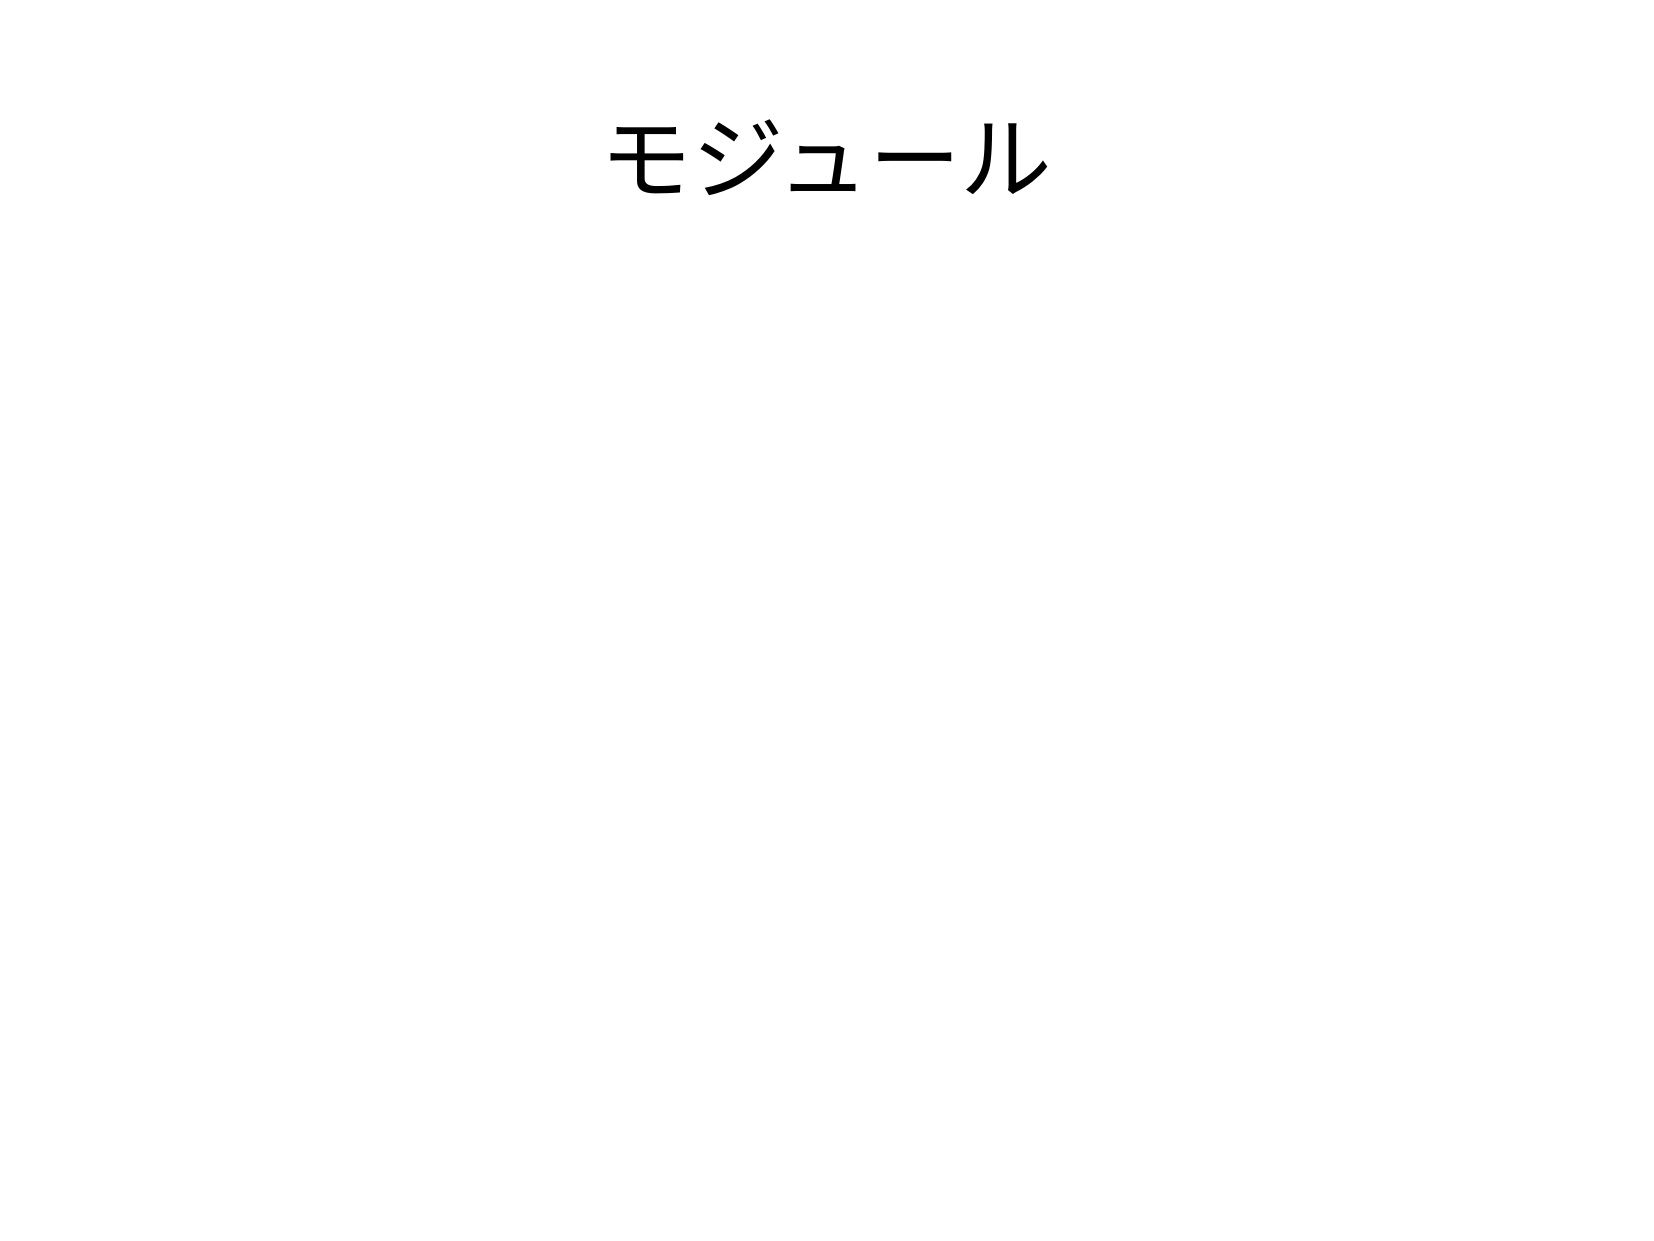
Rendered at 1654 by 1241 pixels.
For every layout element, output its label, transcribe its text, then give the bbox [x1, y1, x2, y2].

title モジュール [82, 49, 1571, 257]
